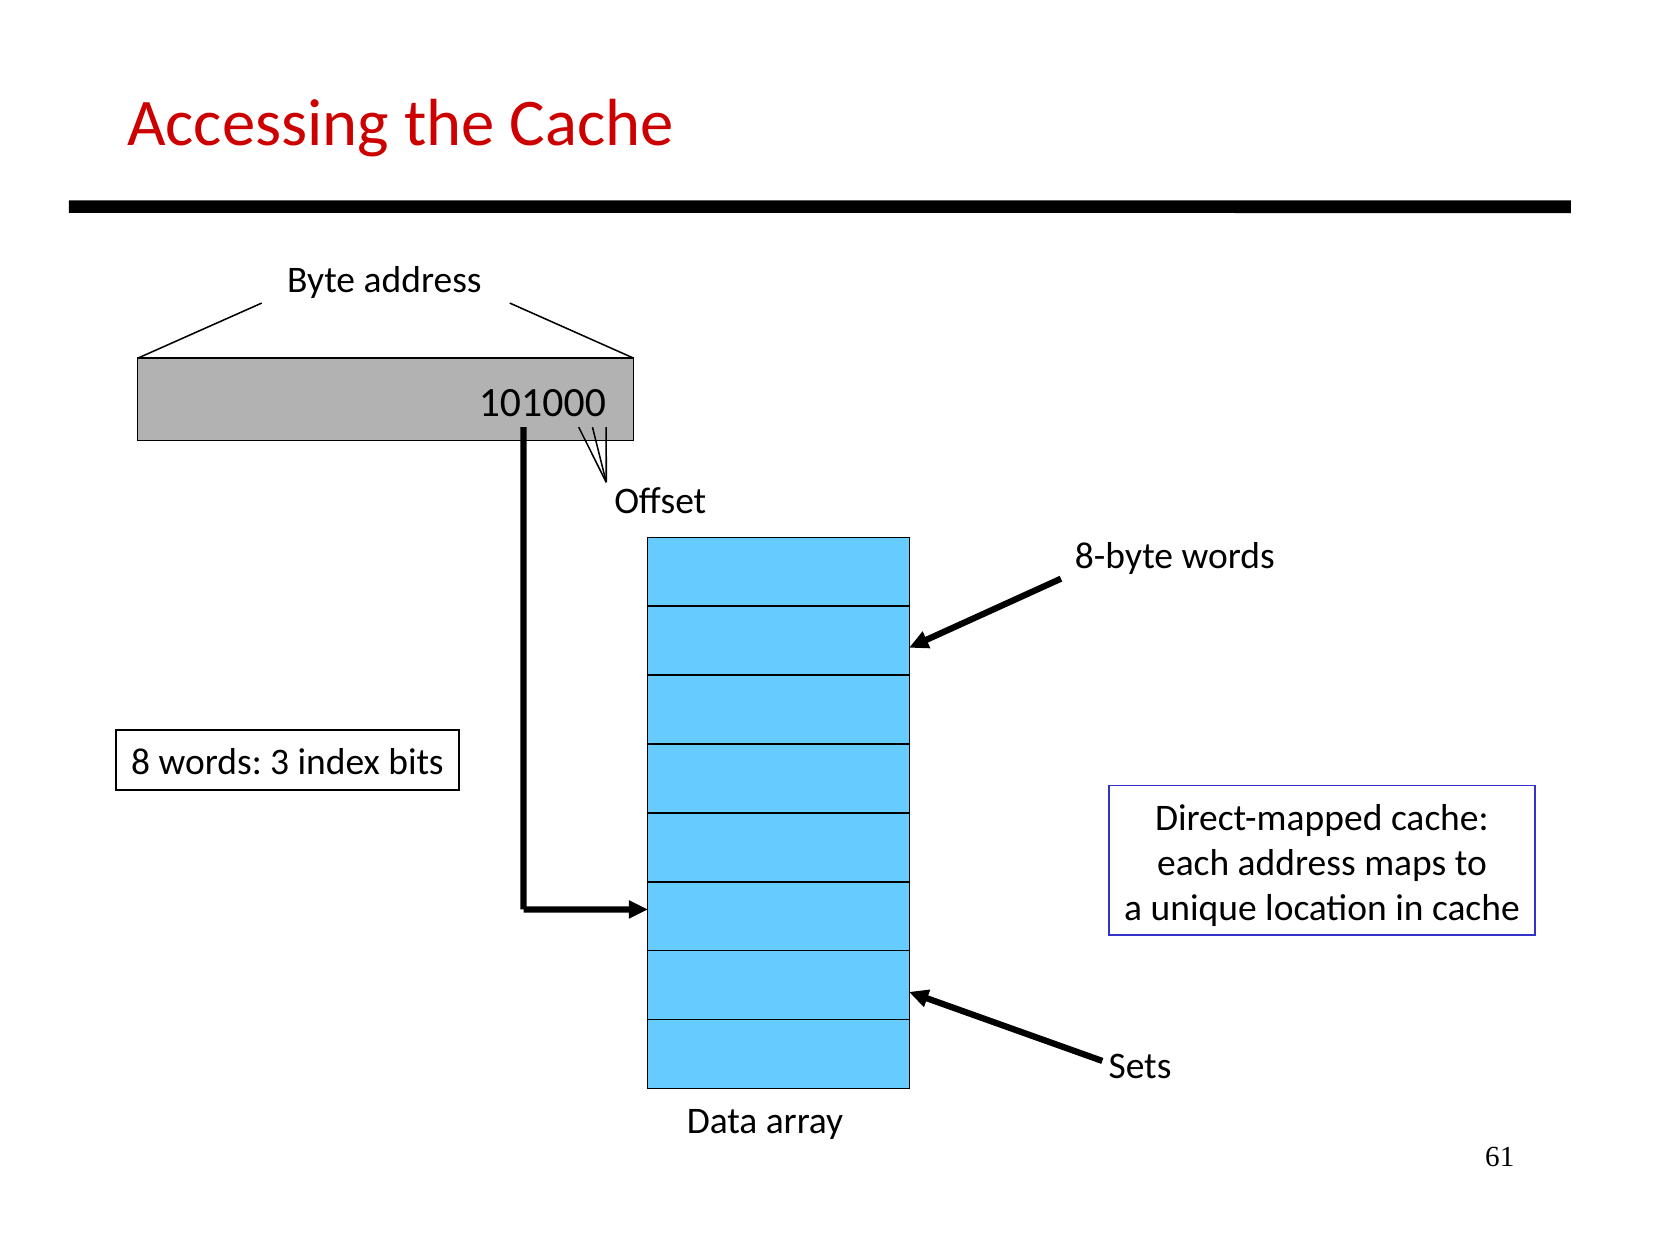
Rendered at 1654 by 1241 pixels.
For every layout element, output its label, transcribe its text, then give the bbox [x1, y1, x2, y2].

text_box [647, 537, 910, 1089]
slide_number <number> [1185, 1129, 1530, 1213]
text_box Accessing the Cache [112, 71, 689, 167]
text_box Offset [599, 468, 722, 529]
text_box Sets [1093, 1033, 1187, 1094]
text_box Byte address [272, 247, 498, 308]
text_box 101000 [137, 358, 634, 441]
text_box 8 words: 3 index bits [116, 730, 459, 790]
text_box Data array [672, 1088, 859, 1149]
text_box Direct-mapped cache: each address maps to a unique location in cache [1109, 785, 1535, 936]
text_box 8-byte words [1060, 523, 1290, 584]
